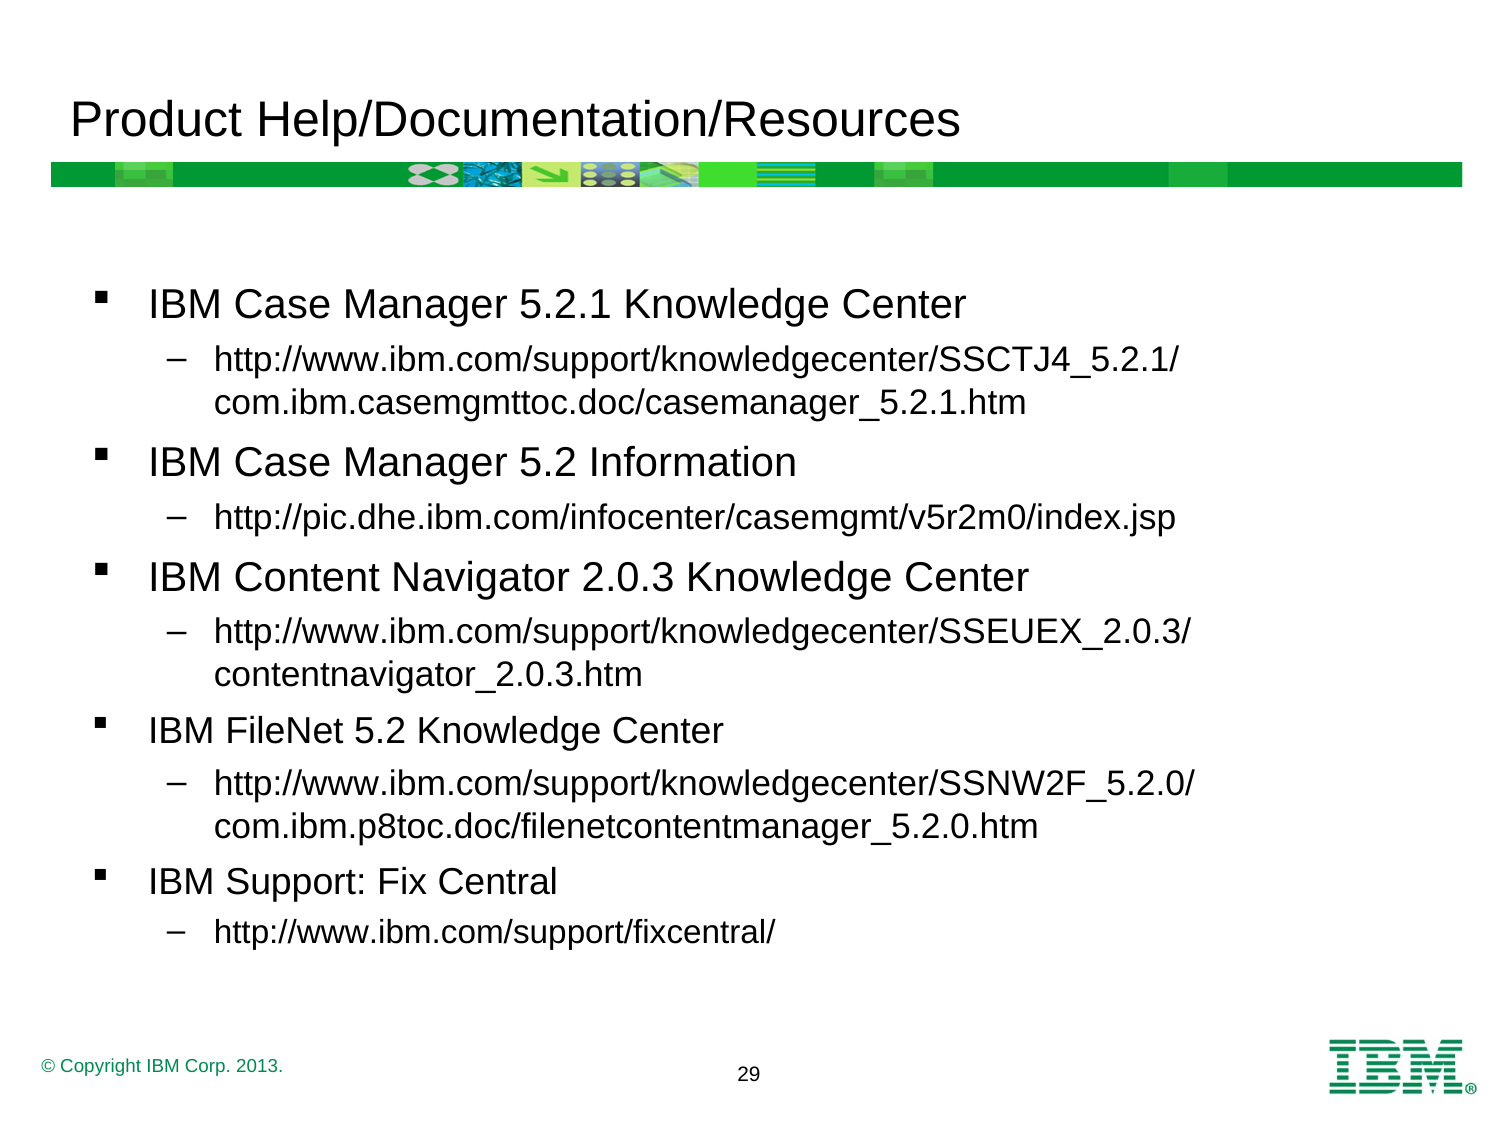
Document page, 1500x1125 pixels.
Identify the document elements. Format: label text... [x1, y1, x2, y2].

title Product Help/Documentation/Resources [37, 45, 1388, 188]
list IBM Case Manager 5.2.1 Knowledge Center http://www.ibm.com/support/knowledgecenter/SSCTJ4_5.2.1/com.ibm.casemgmttoc.doc/casemanager_5.2.1.htm IBM Case Manager 5.2 Information http://pic.dhe.ibm.com/infocenter/casemgmt/v5r2m0/index.jsp IBM Content Navigator 2.0.3 Knowledge Center http://www.ibm.com/support/knowledgecenter/SSEUEX_2.0.3/contentnavigator_2.0.3.htm IBM FileNet 5.2 Knowledge Center http://www.ibm.com/support/knowledgecenter/SSNW2F_5.2.0/com.ibm.p8toc.doc/filenetcontentmanager_5.2.0.htm IBM Support: Fix Central http://www.ibm.com/support/fixcentral/ [76, 267, 1427, 1010]
text_box <number> [425, 1052, 776, 1113]
picture [1327, 1037, 1479, 1096]
picture [50, 161, 1463, 189]
